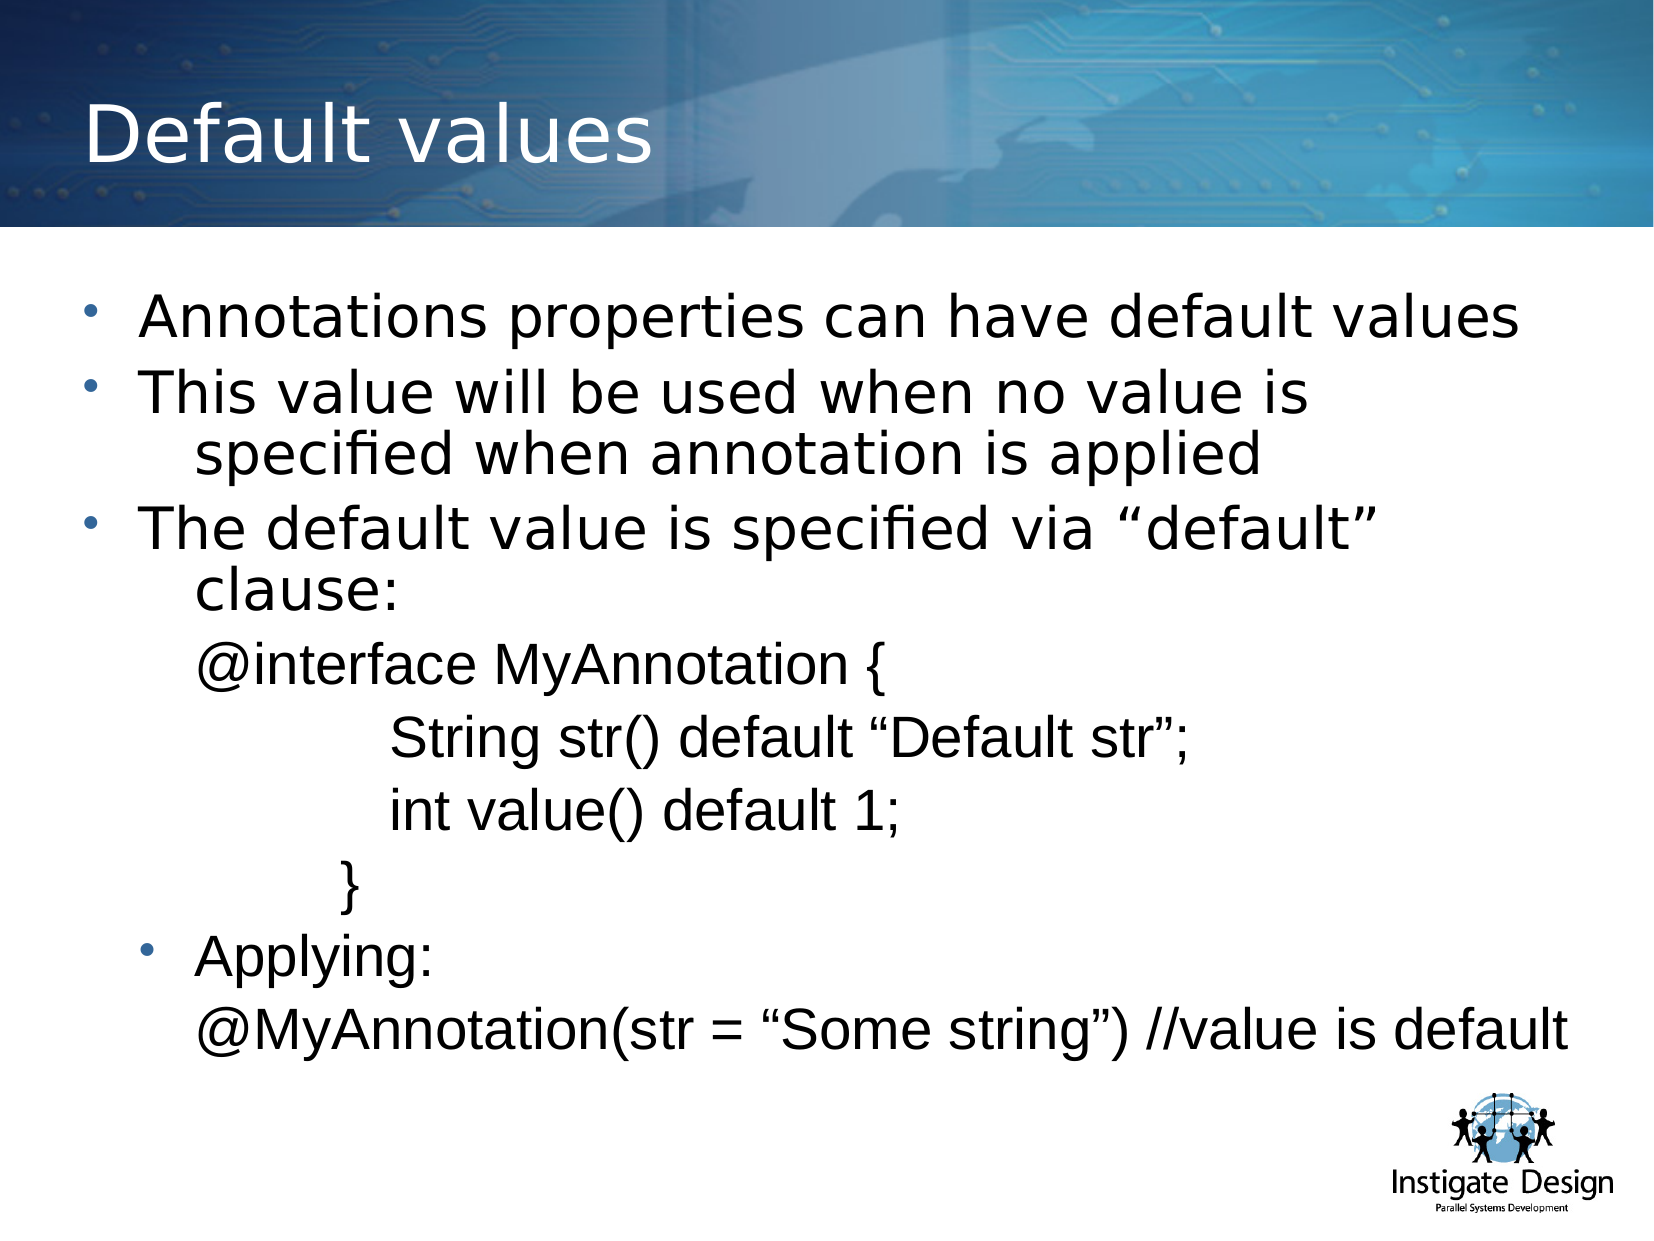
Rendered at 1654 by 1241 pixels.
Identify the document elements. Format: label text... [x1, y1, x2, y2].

list Annotations properties can have default values This value will be used when no value is specified when annotation is applied The default value is specified via “default” clause: @interface MyAnnotation { String str() default “Default str”; int value() default 1; } Applying: @MyAnnotation(str = “Some string”) //value is default [82, 289, 1571, 1109]
picture [0, 0, 1654, 227]
title Default values [82, 49, 1570, 228]
picture [1393, 1093, 1613, 1213]
